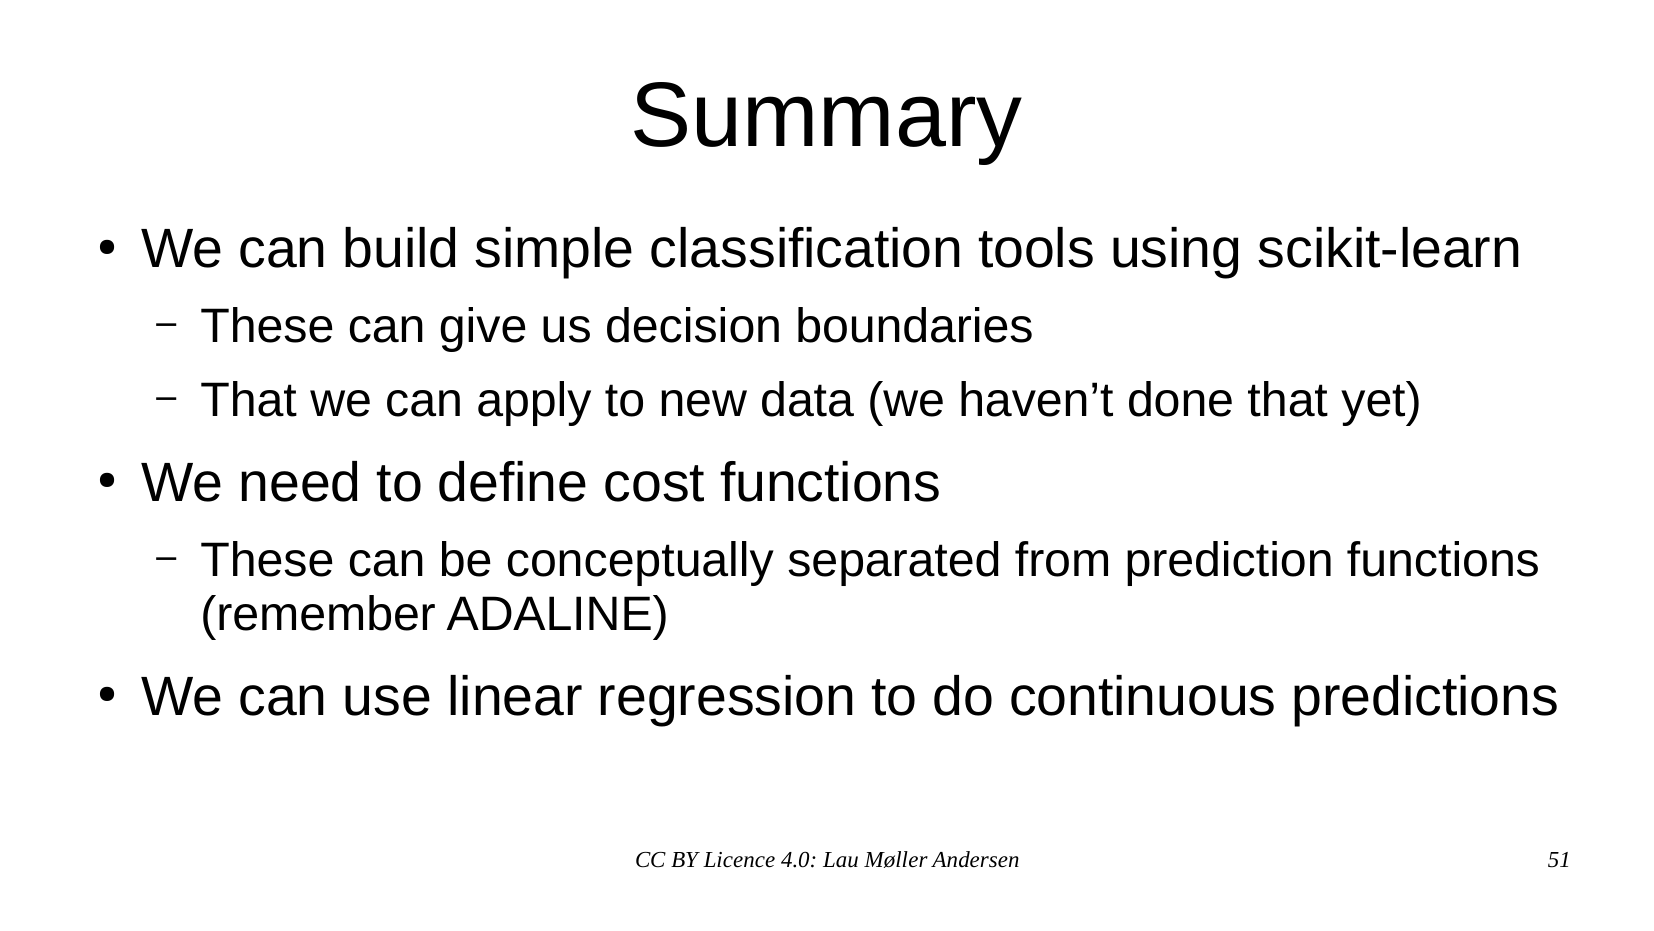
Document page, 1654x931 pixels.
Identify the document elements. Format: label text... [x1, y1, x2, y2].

title Summary [82, 37, 1571, 193]
list We can build simple classification tools using scikit-learn These can give us decision boundaries That we can apply to new data (we haven’t done that yet) We need to define cost functions These can be conceptually separated from prediction functions (remember ADALINE) We can use linear regression to do continuous predictions [82, 217, 1571, 758]
